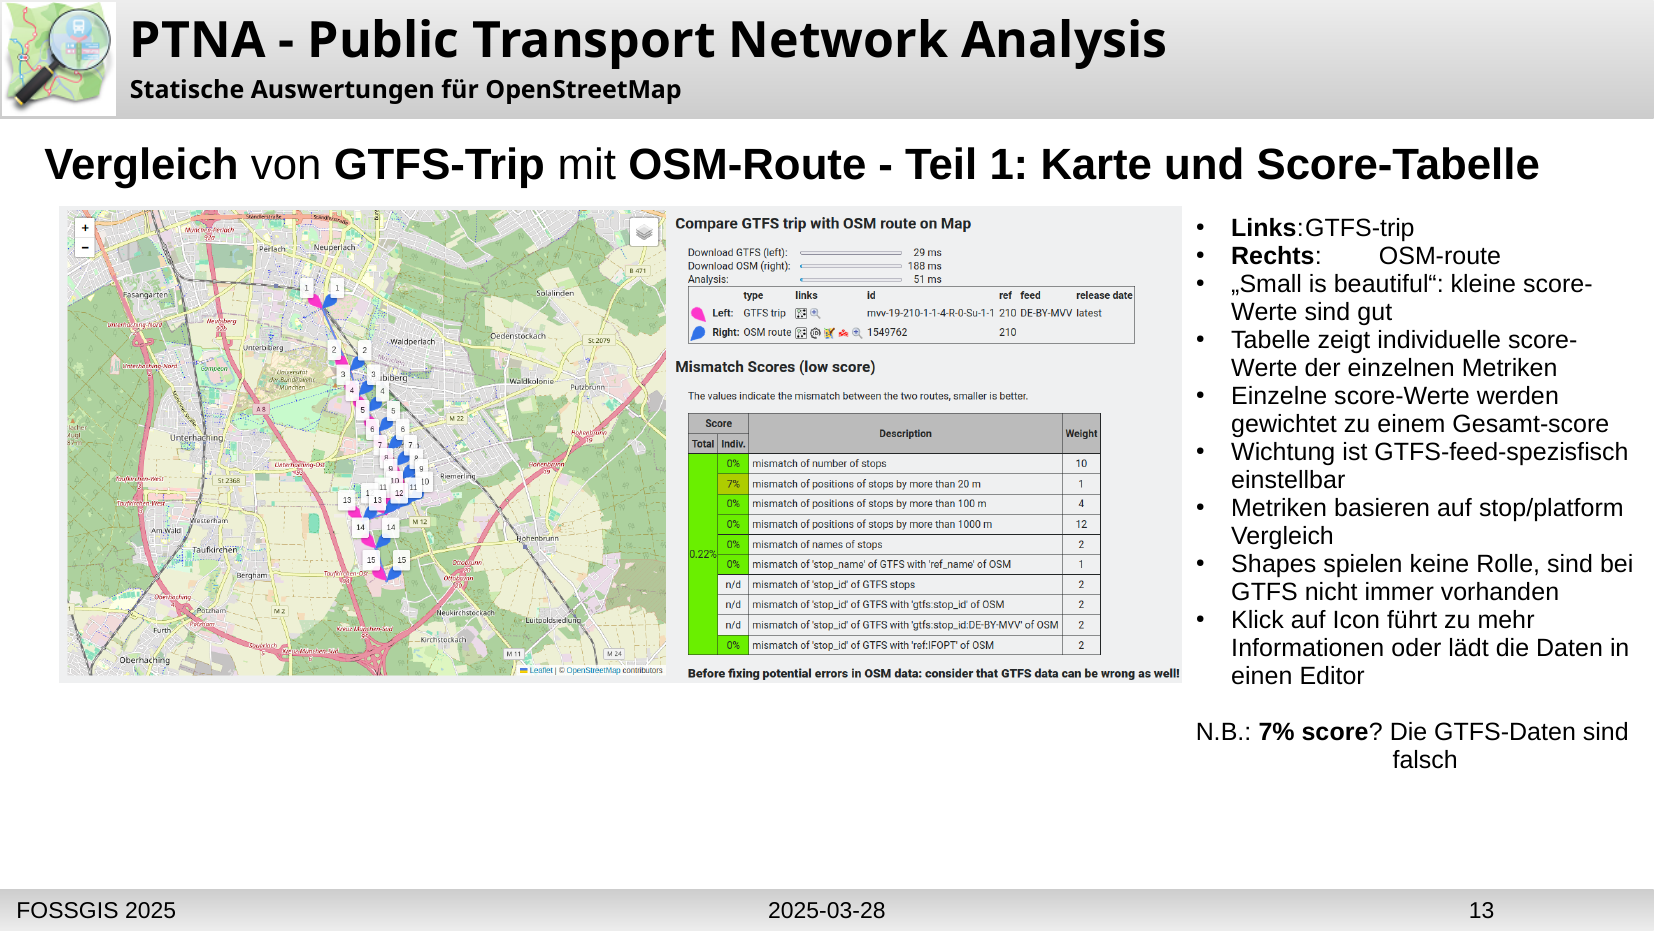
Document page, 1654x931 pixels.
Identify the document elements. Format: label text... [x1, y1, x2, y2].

picture [2, 2, 115, 116]
text_box Vergleich von GTFS-Trip mit OSM-Route - Teil 1: Karte und Score-Tabelle [29, 132, 1595, 197]
text_box PTNA - Public Transport Network Analysis [115, 0, 1653, 59]
text_box Links: GTFS-trip Rechts: OSM-route „Small is beautiful“: kleine score-Werte sind gut Tabelle zeigt individuelle score-Werte der einzelnen Metriken Einzelne score-Werte werden gewichtet zu einem Gesamt-score Wichtung ist GTFS-feed-spezisfisch einstellbar Metriken basieren auf stop/platform Vergleich Shapes spielen keine Rolle, sind bei GTFS nicht immer vorhanden Klick auf Icon führt zu mehr Informationen oder lädt die Daten in einen Editor N.B.: 7% score? Die GTFS-Daten sind falsch [1181, 206, 1654, 782]
text_box 2025-03-28 [203, 889, 1453, 931]
text_box <Foliennummer> [1453, 888, 1654, 931]
text_box [0, 0, 115, 119]
text_box Statische Auswertungen für OpenStreetMap [115, 59, 1653, 119]
text_box FOSSGIS 2025 [1, 888, 203, 931]
picture [59, 206, 1181, 683]
